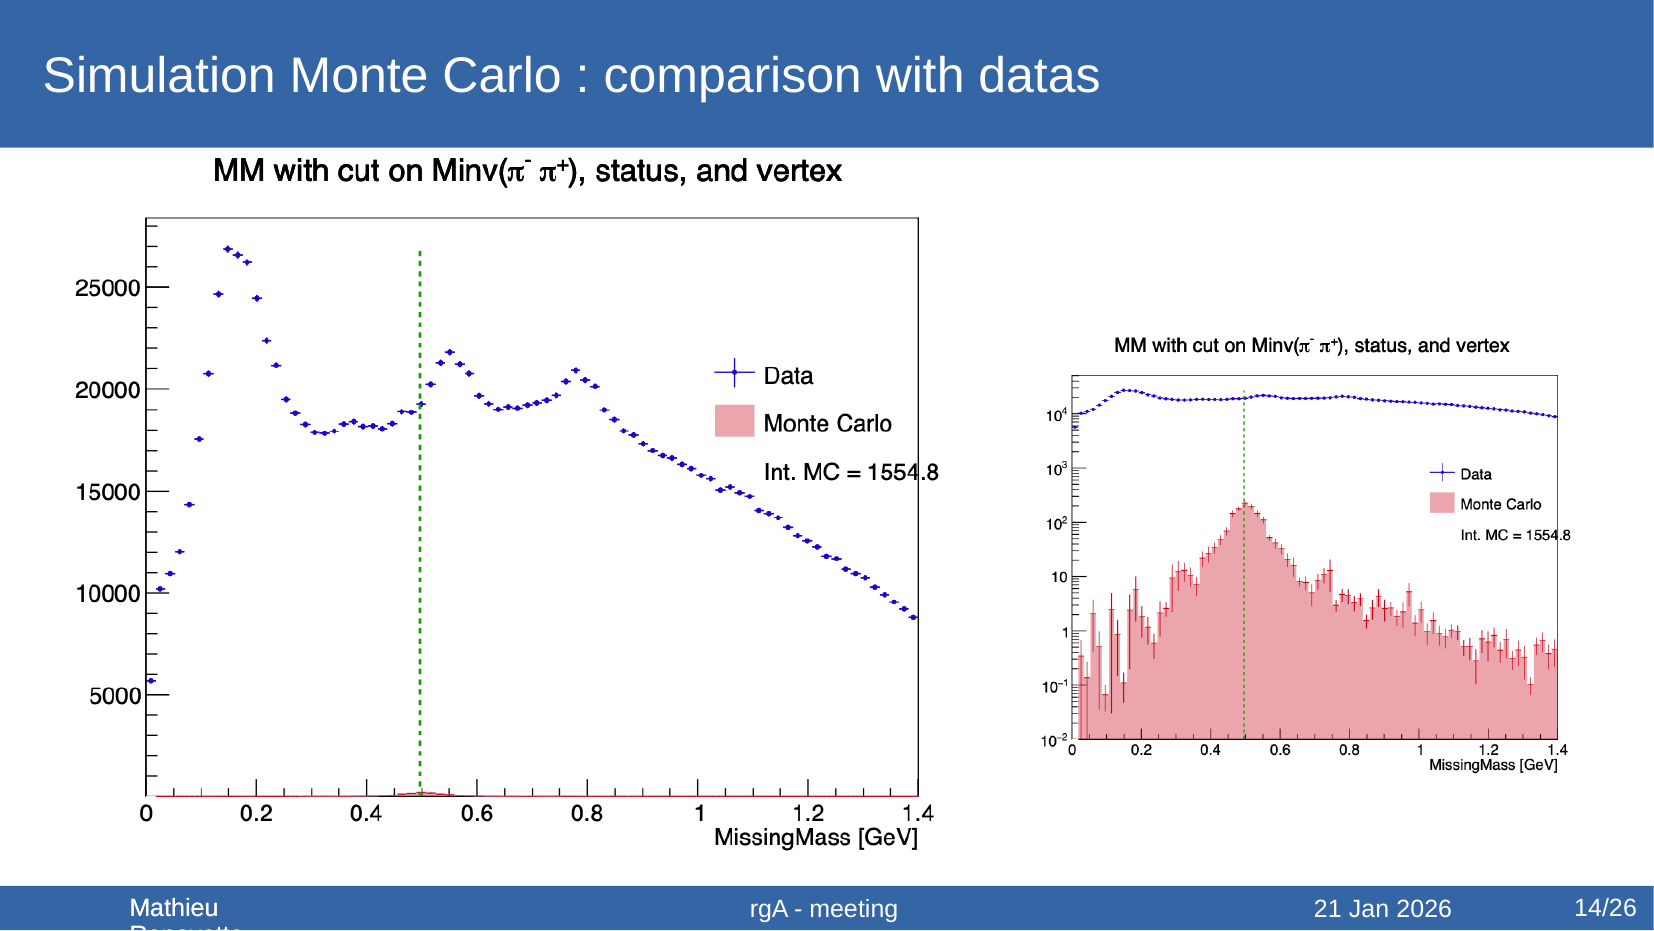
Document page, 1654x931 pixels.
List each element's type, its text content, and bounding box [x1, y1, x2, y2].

text_box [0, 885, 131, 931]
text_box [0, 0, 1654, 148]
text_box Simulation Monte Carlo : comparison with datas [27, 40, 1358, 114]
picture [69, 153, 953, 860]
picture [1038, 333, 1594, 778]
text_box Mathieu Ronayette [114, 885, 355, 929]
text_box [226, 885, 1654, 931]
text_box rgA - meeting [734, 887, 953, 931]
text_box 14/26 [1559, 885, 1654, 930]
text_box 21 Jan 2026 [1299, 887, 1536, 931]
